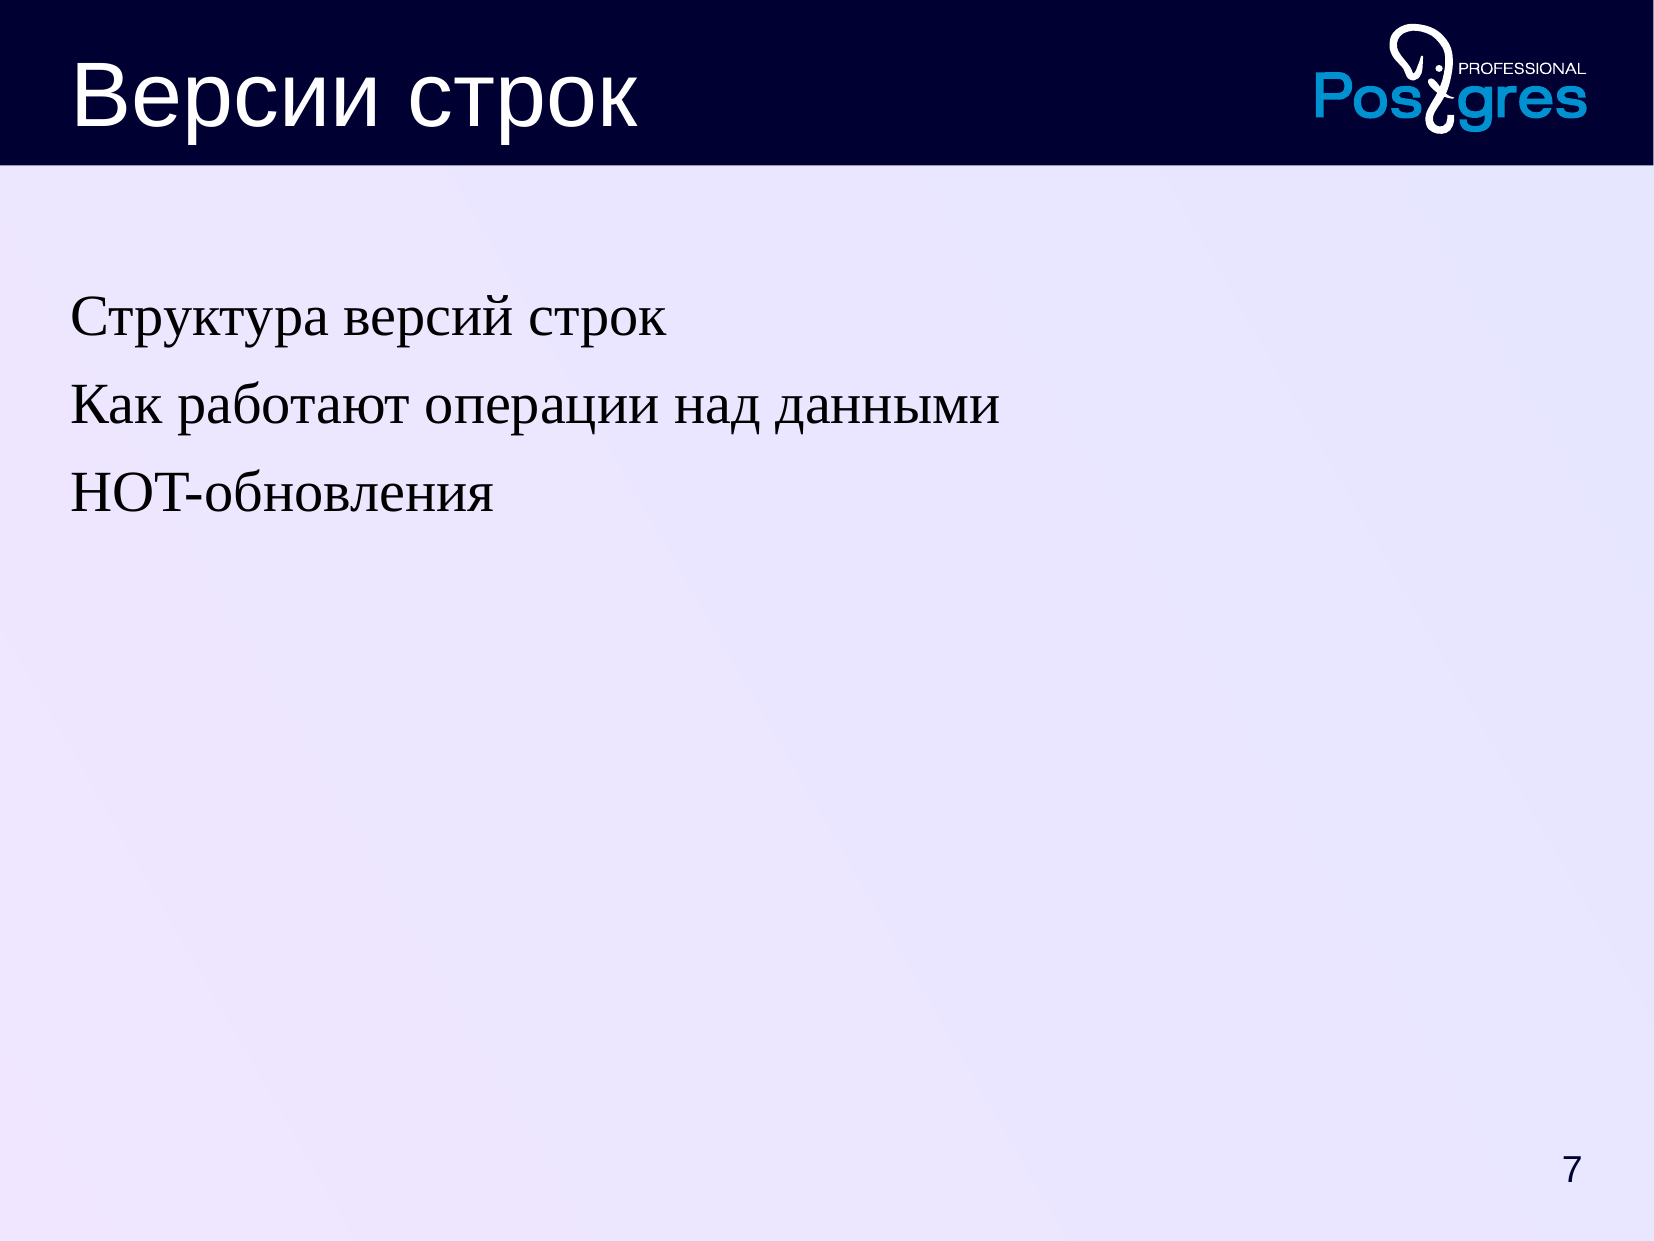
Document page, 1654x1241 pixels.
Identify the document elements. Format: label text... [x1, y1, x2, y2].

title Версии строк [70, 43, 1241, 147]
list Структура версий строк Как работают операции над данными HOT-обновления [70, 283, 1559, 1003]
